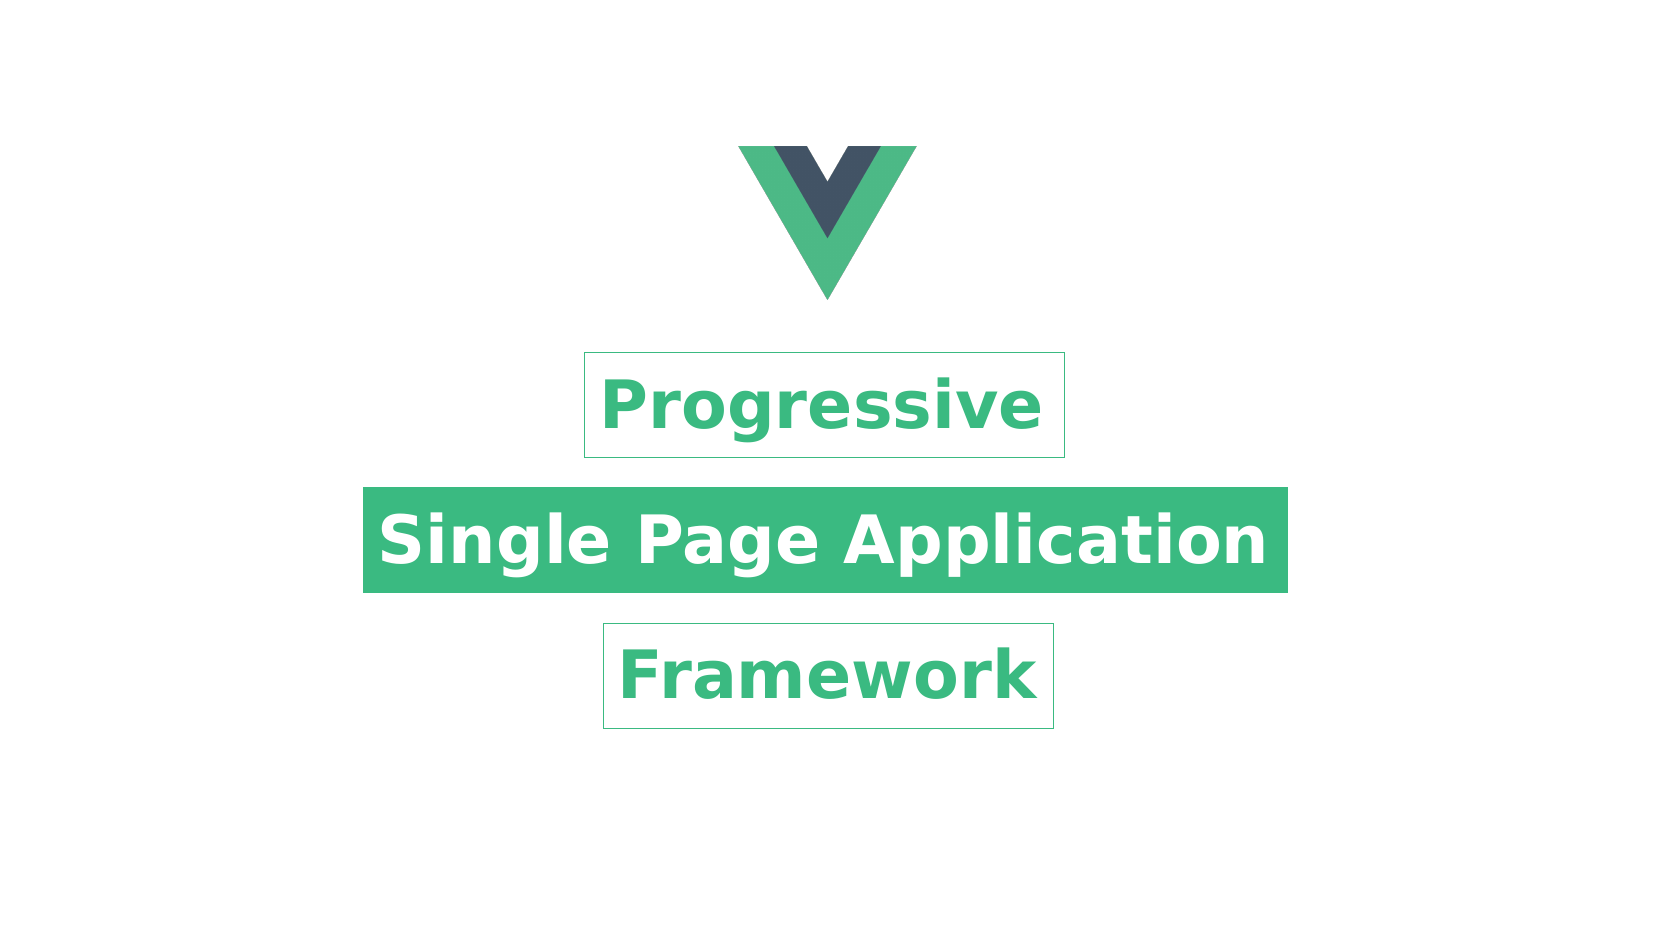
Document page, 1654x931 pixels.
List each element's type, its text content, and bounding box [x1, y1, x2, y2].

text_box Single Page Application [363, 487, 1288, 593]
text_box Framework [603, 623, 1054, 729]
text_box Progressive [584, 352, 1065, 458]
picture [686, 87, 959, 359]
